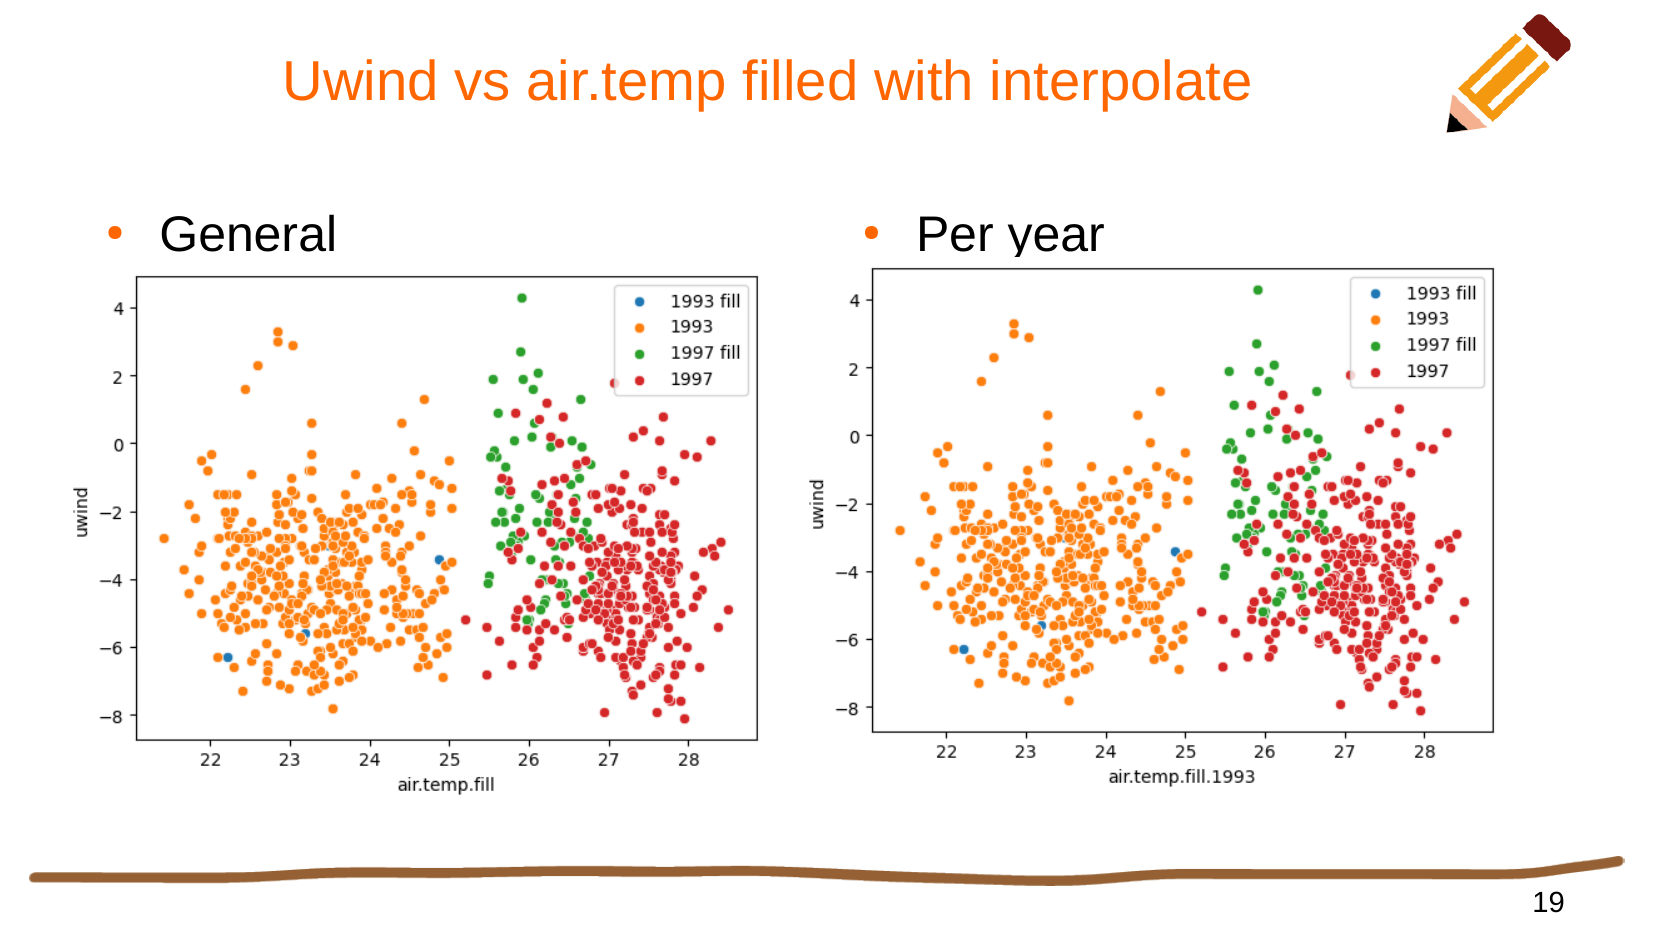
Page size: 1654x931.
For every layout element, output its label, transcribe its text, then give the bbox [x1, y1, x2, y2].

picture [1446, 14, 1571, 133]
list Per year [845, 206, 1566, 266]
picture [29, 856, 1625, 886]
title Uwind vs air.temp filled with interpolate [88, 29, 1447, 133]
picture [61, 265, 768, 806]
list General [88, 206, 809, 266]
picture [797, 257, 1504, 798]
